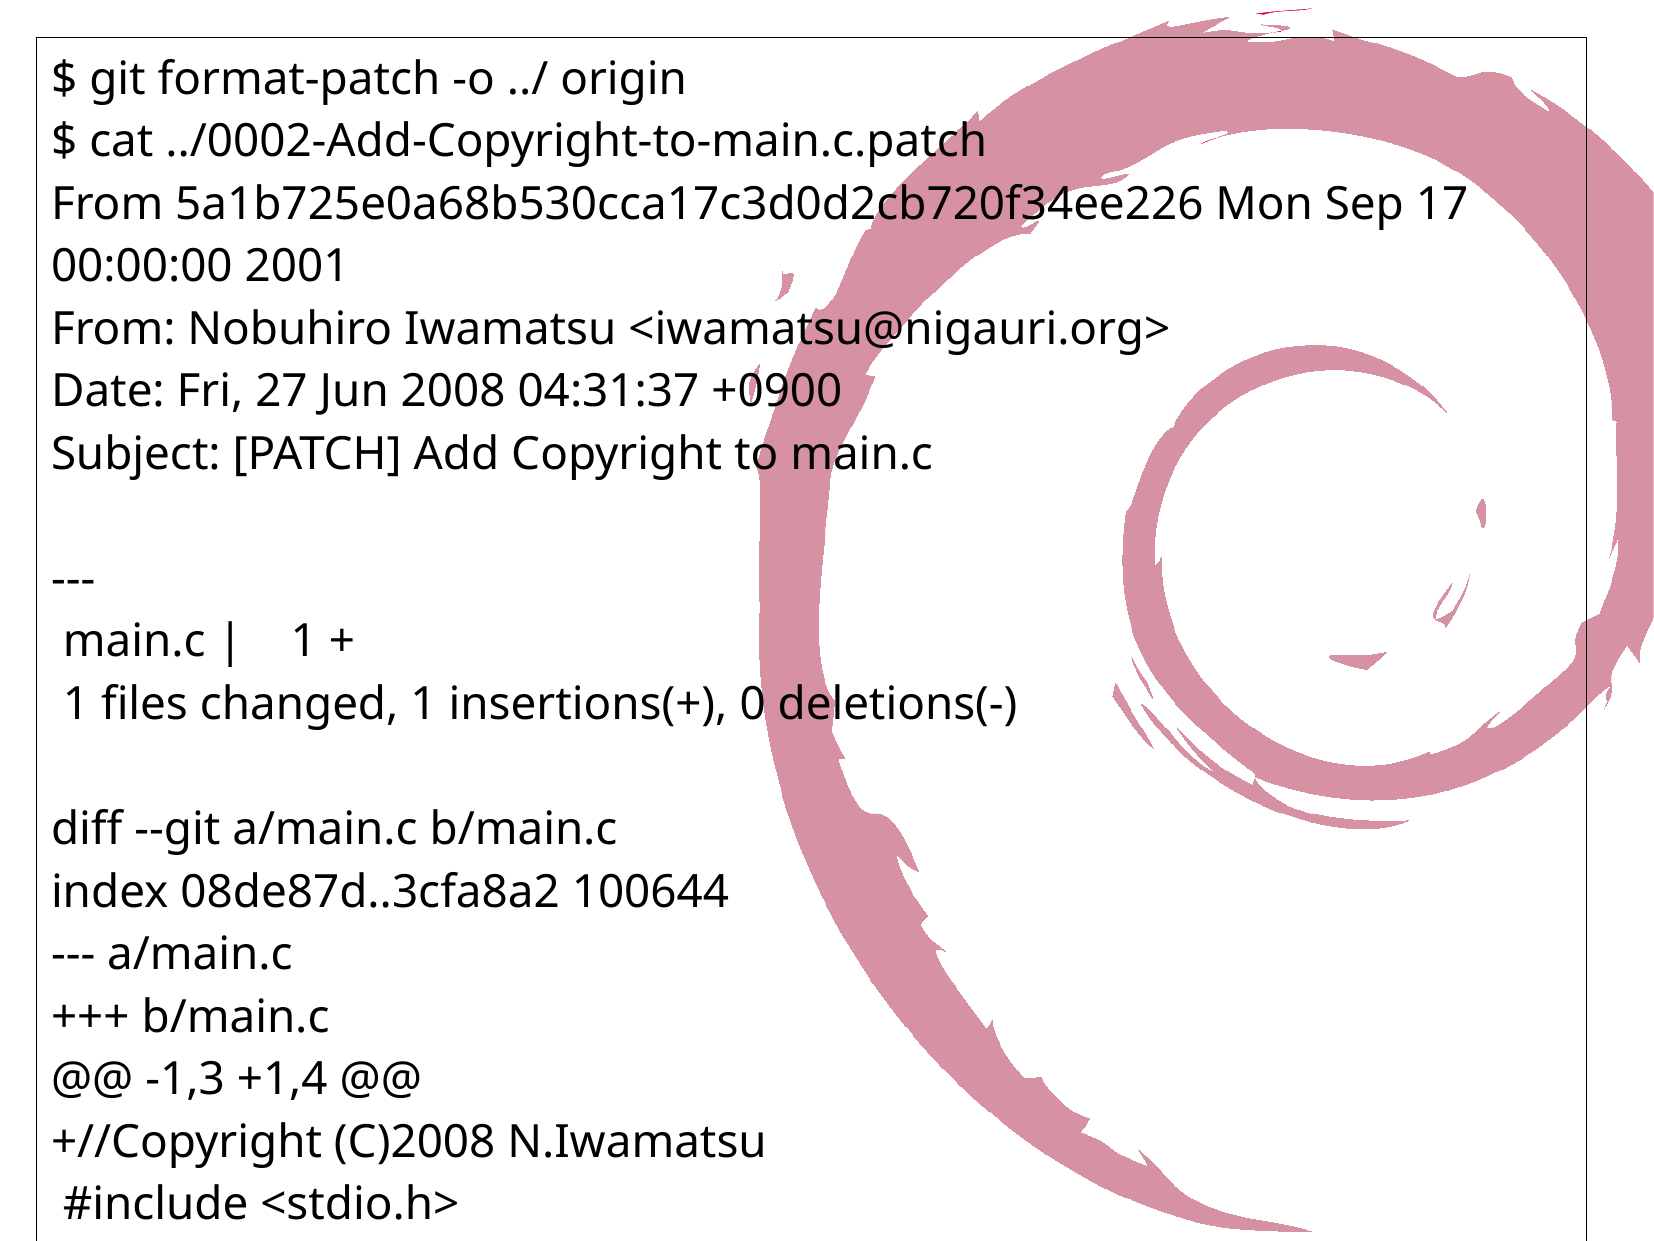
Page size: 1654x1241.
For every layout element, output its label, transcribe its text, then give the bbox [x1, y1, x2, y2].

picture [738, 0, 1654, 1241]
text_box $ git format-patch -o ../ origin $ cat ../0002-Add-Copyright-to-main.c.patch From 5a1b725e0a68b530cca17c3d0d2cb720f34ee226 Mon Sep 17 00:00:00 2001 From: Nobuhiro Iwamatsu <iwamatsu@nigauri.org> Date: Fri, 27 Jun 2008 04:31:37 +0900 Subject: [PATCH] Add Copyright to main.c --- main.c | 1 + 1 files changed, 1 insertions(+), 0 deletions(-) diff --git a/main.c b/main.c index 08de87d..3cfa8a2 100644 --- a/main.c +++ b/main.c @@ -1,3 +1,4 @@ +//Copyright (C)2008 N.Iwamatsu #include <stdio.h> int main(void)} printf("sample program\n"); -- 1.5.5.1 [36, 37, 1587, 1241]
